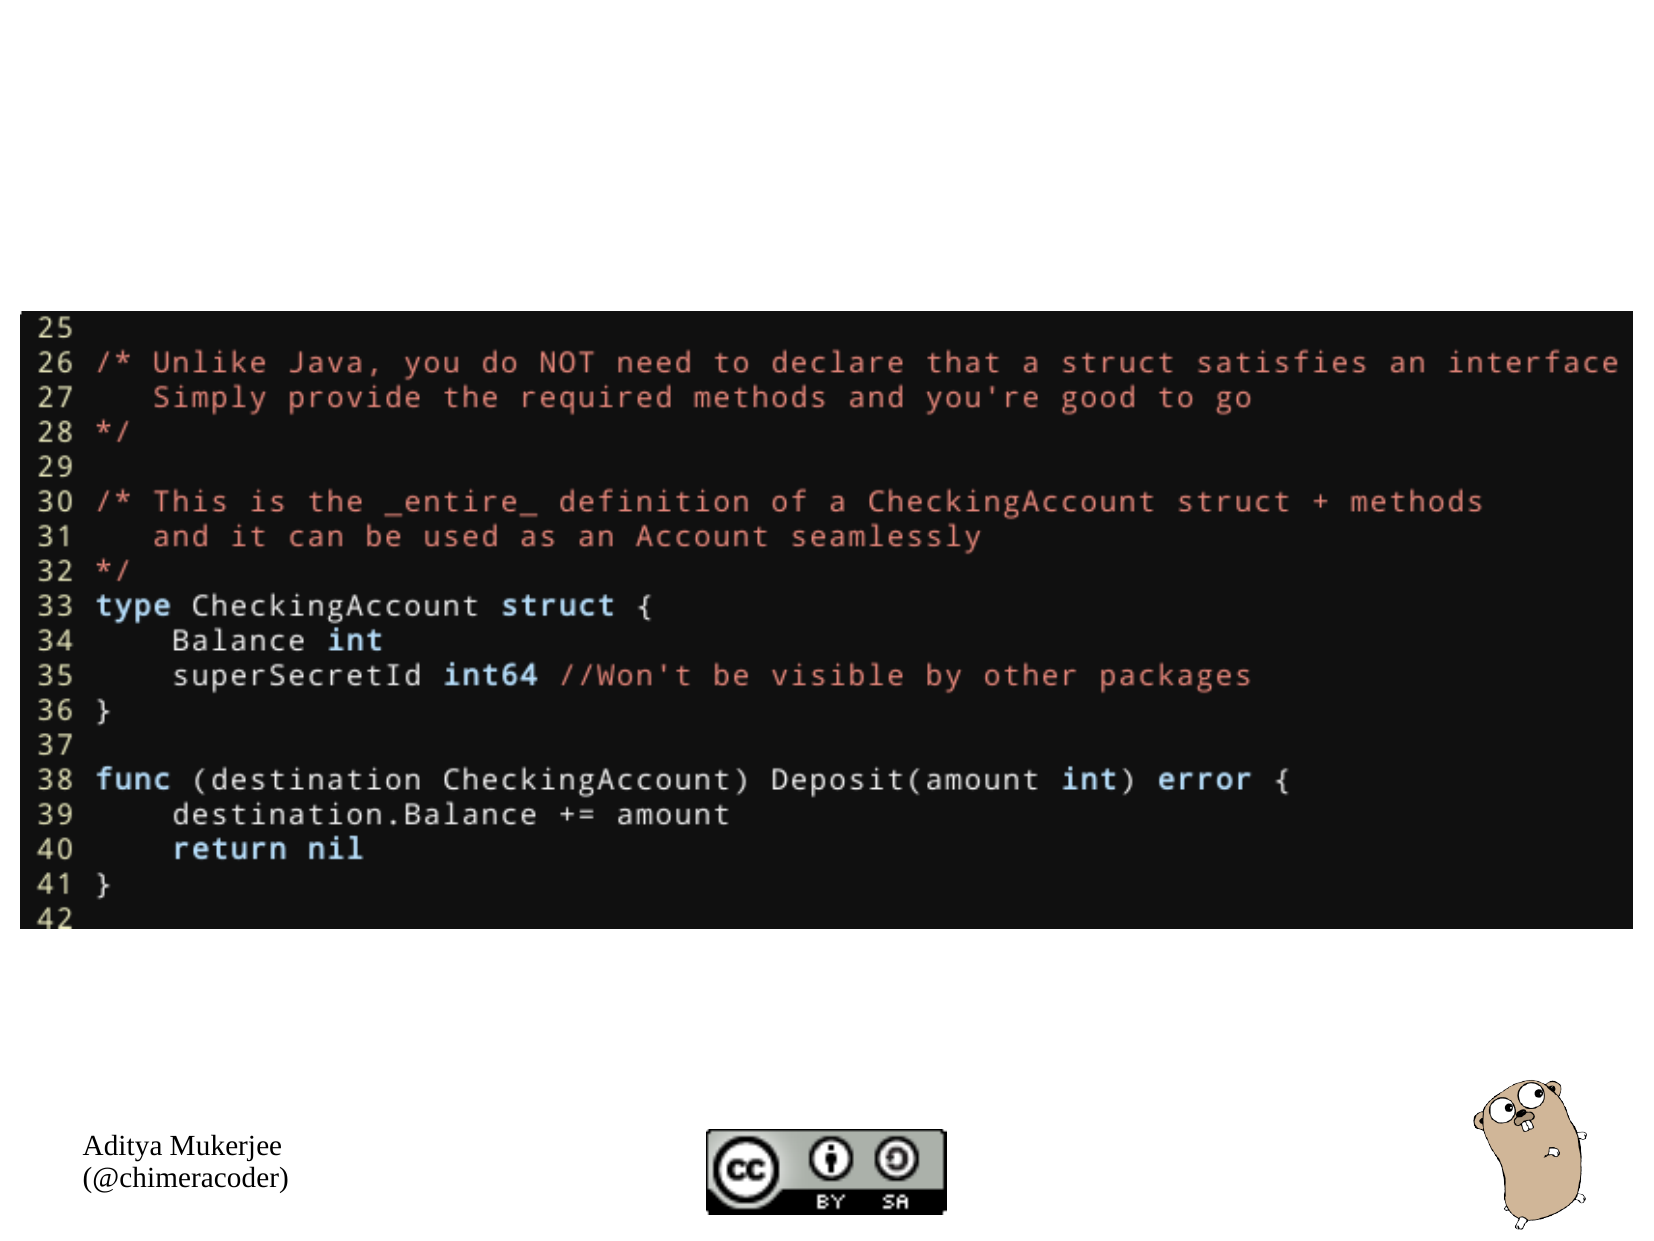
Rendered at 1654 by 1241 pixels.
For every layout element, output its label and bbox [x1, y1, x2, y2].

picture [1455, 1079, 1606, 1230]
picture [20, 311, 1633, 929]
picture [706, 1129, 947, 1215]
